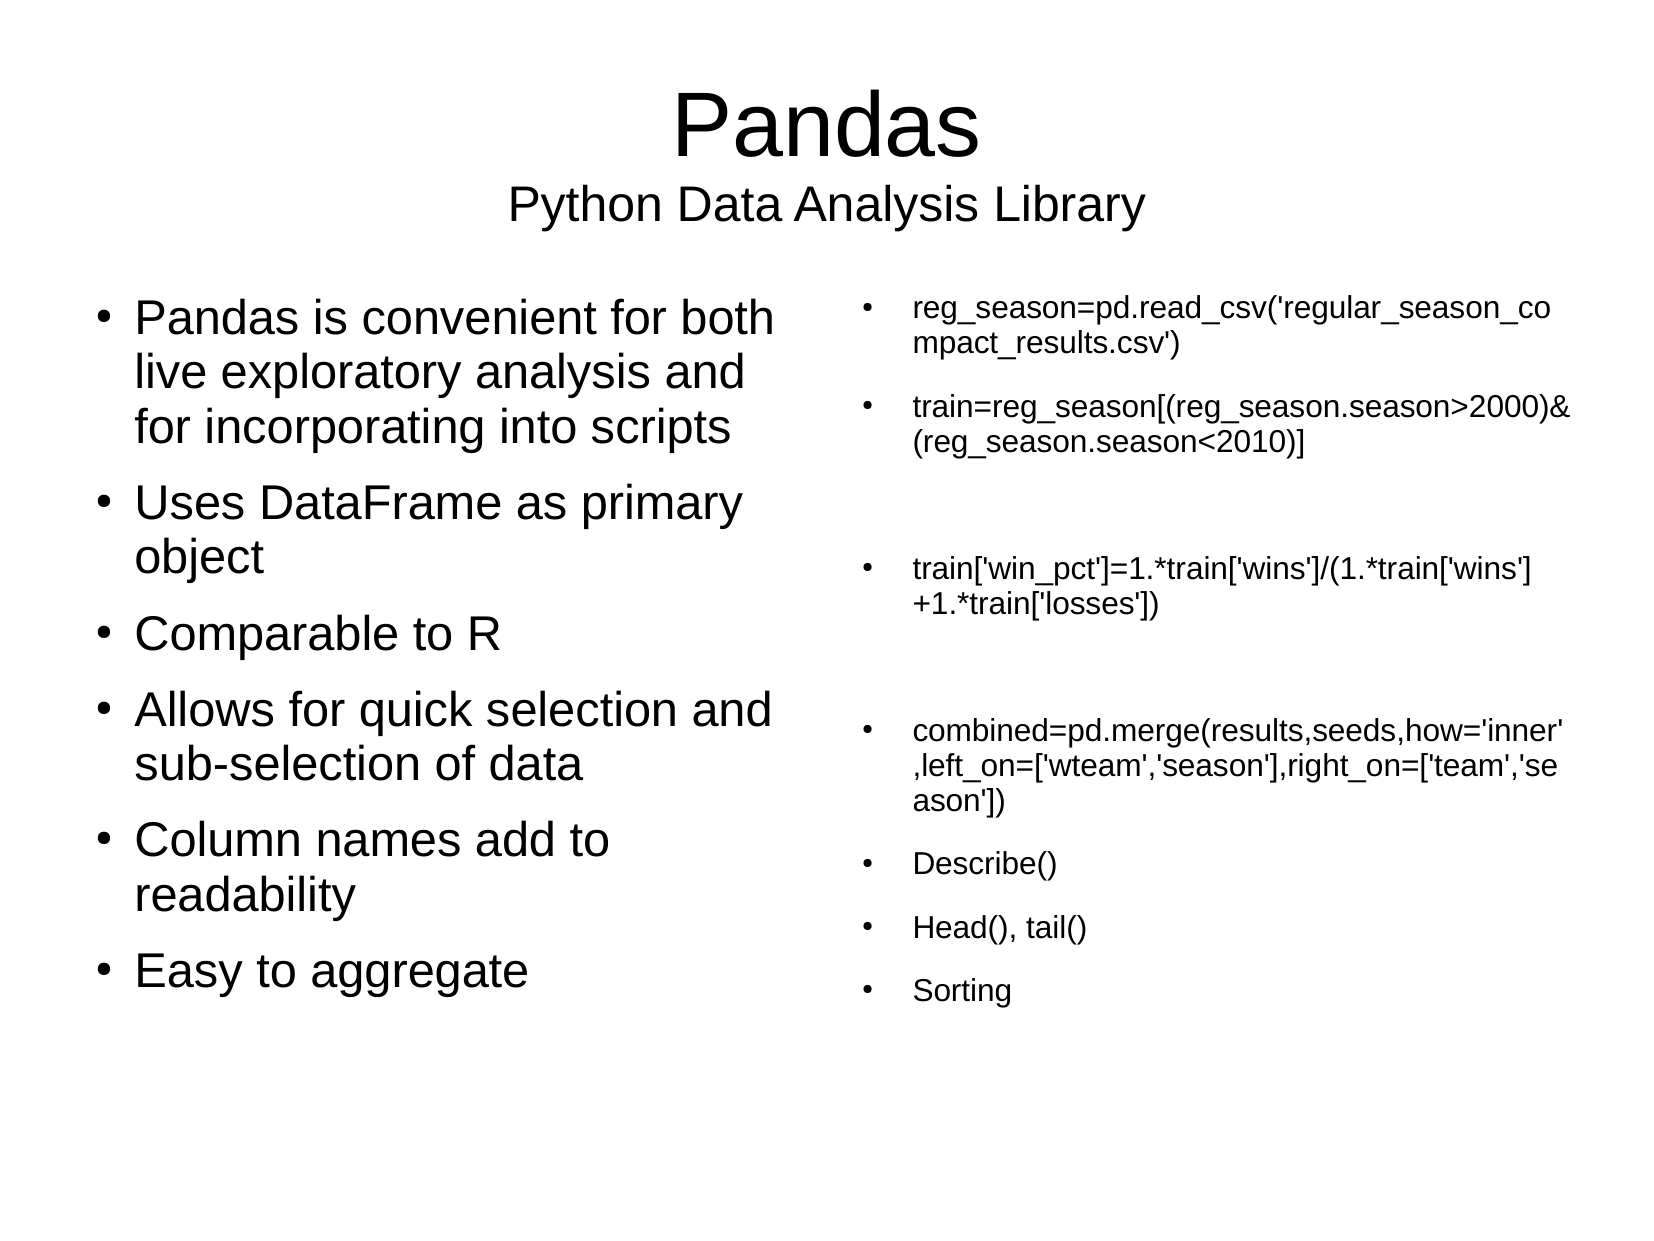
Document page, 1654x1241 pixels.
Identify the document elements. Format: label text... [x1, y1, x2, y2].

list reg_season=pd.read_csv('regular_season_compact_results.csv') train=reg_season[(reg_season.season>2000)&(reg_season.season<2010)] train['win_pct']=1.*train['wins']/(1.*train['wins']+1.*train['losses']) combined=pd.merge(results,seeds,how='inner',left_on=['wteam','season'],right_on=['team','season']) Describe() Head(), tail() Sorting [845, 290, 1572, 1010]
list Pandas is convenient for both live exploratory analysis and for incorporating into scripts Uses DataFrame as primary object Comparable to R Allows for quick selection and sub-selection of data Column names add to readability Easy to aggregate [82, 290, 809, 1010]
title Pandas Python Data Analysis Library [82, 49, 1571, 257]
